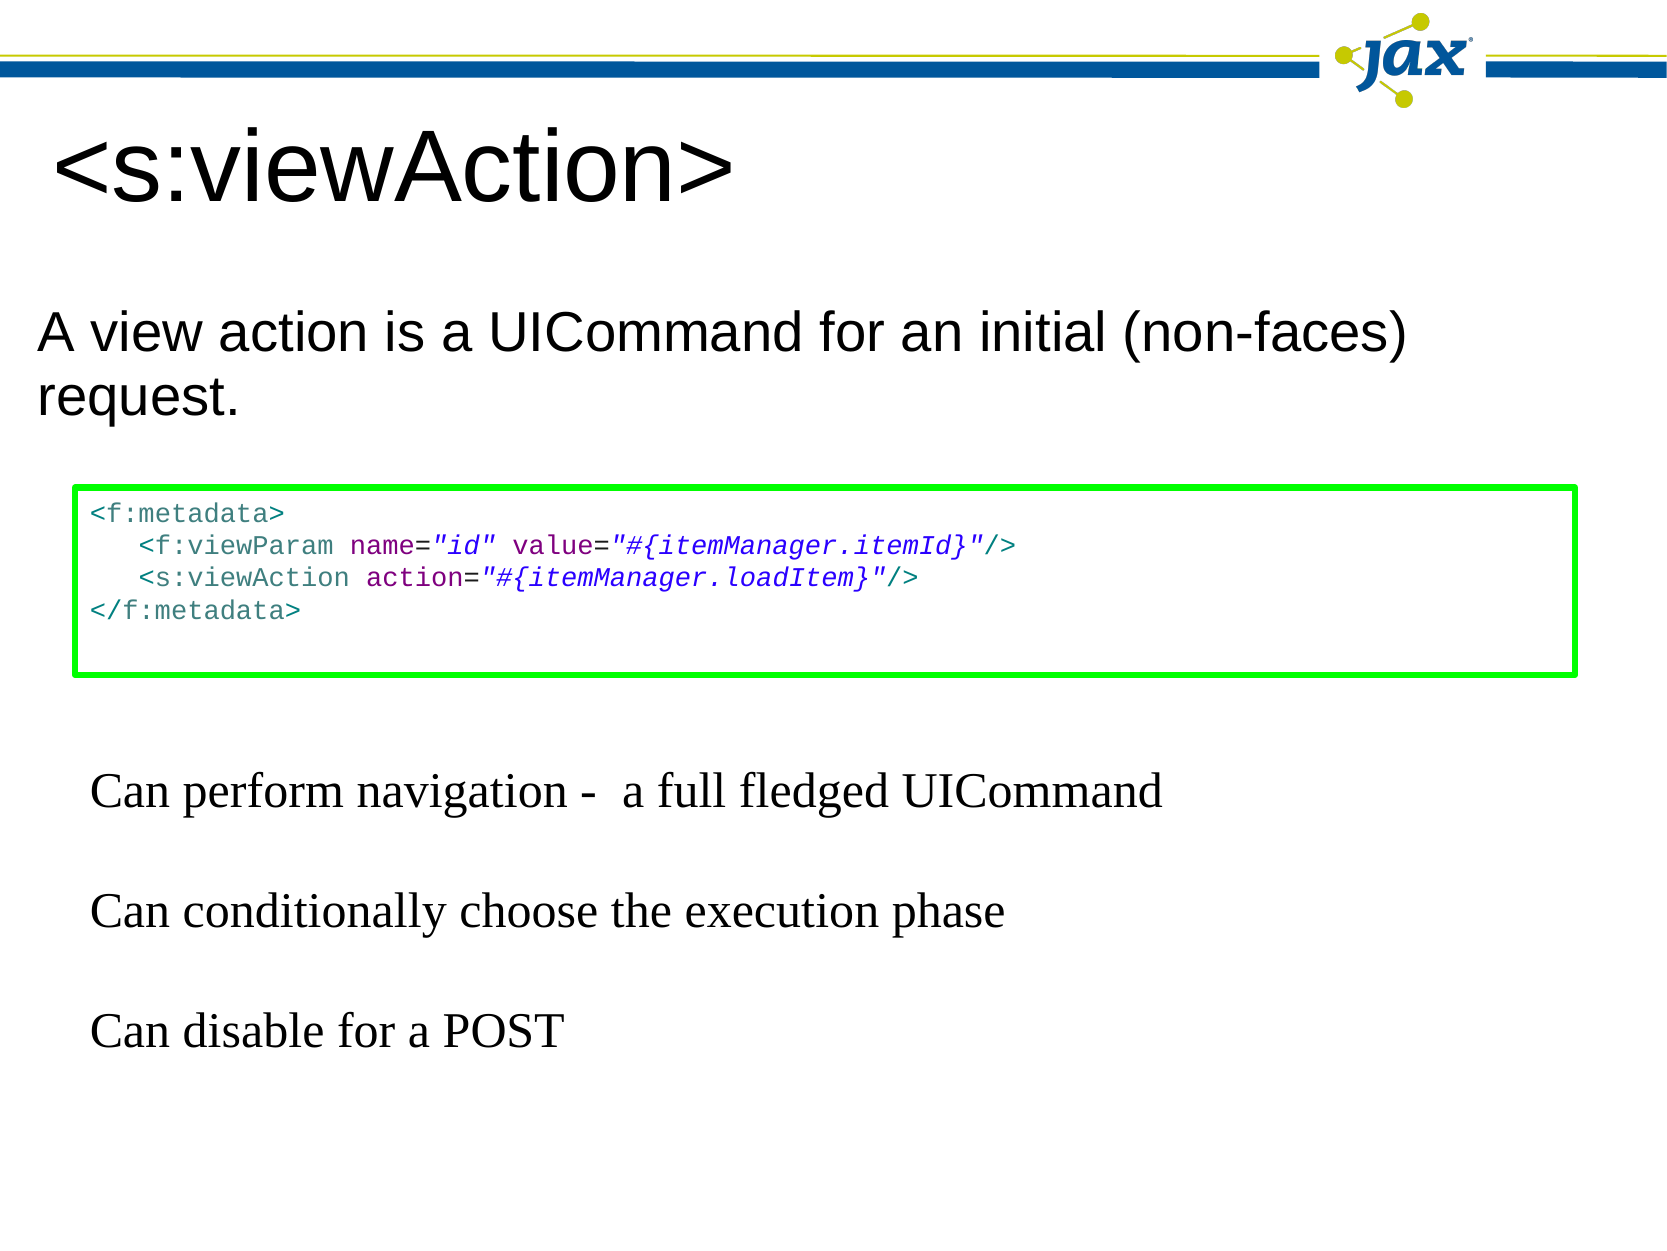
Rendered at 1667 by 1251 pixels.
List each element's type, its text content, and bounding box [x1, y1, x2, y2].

title <s:viewAction> [37, 91, 1651, 230]
picture [1335, 13, 1473, 91]
text_box Can perform navigation - a full fledged UICommand Can conditionally choose the execution phase Can disable for a POST [75, 750, 1463, 1066]
list A view action is a UICommand for an initial (non-faces) request. [37, 300, 1613, 1126]
text_box <f:metadata> <f:viewParam name="id" value="#{itemManager.itemId}"/> <s:viewAction action="#{itemManager.loadItem}"/> </f:metadata> [75, 487, 1576, 676]
